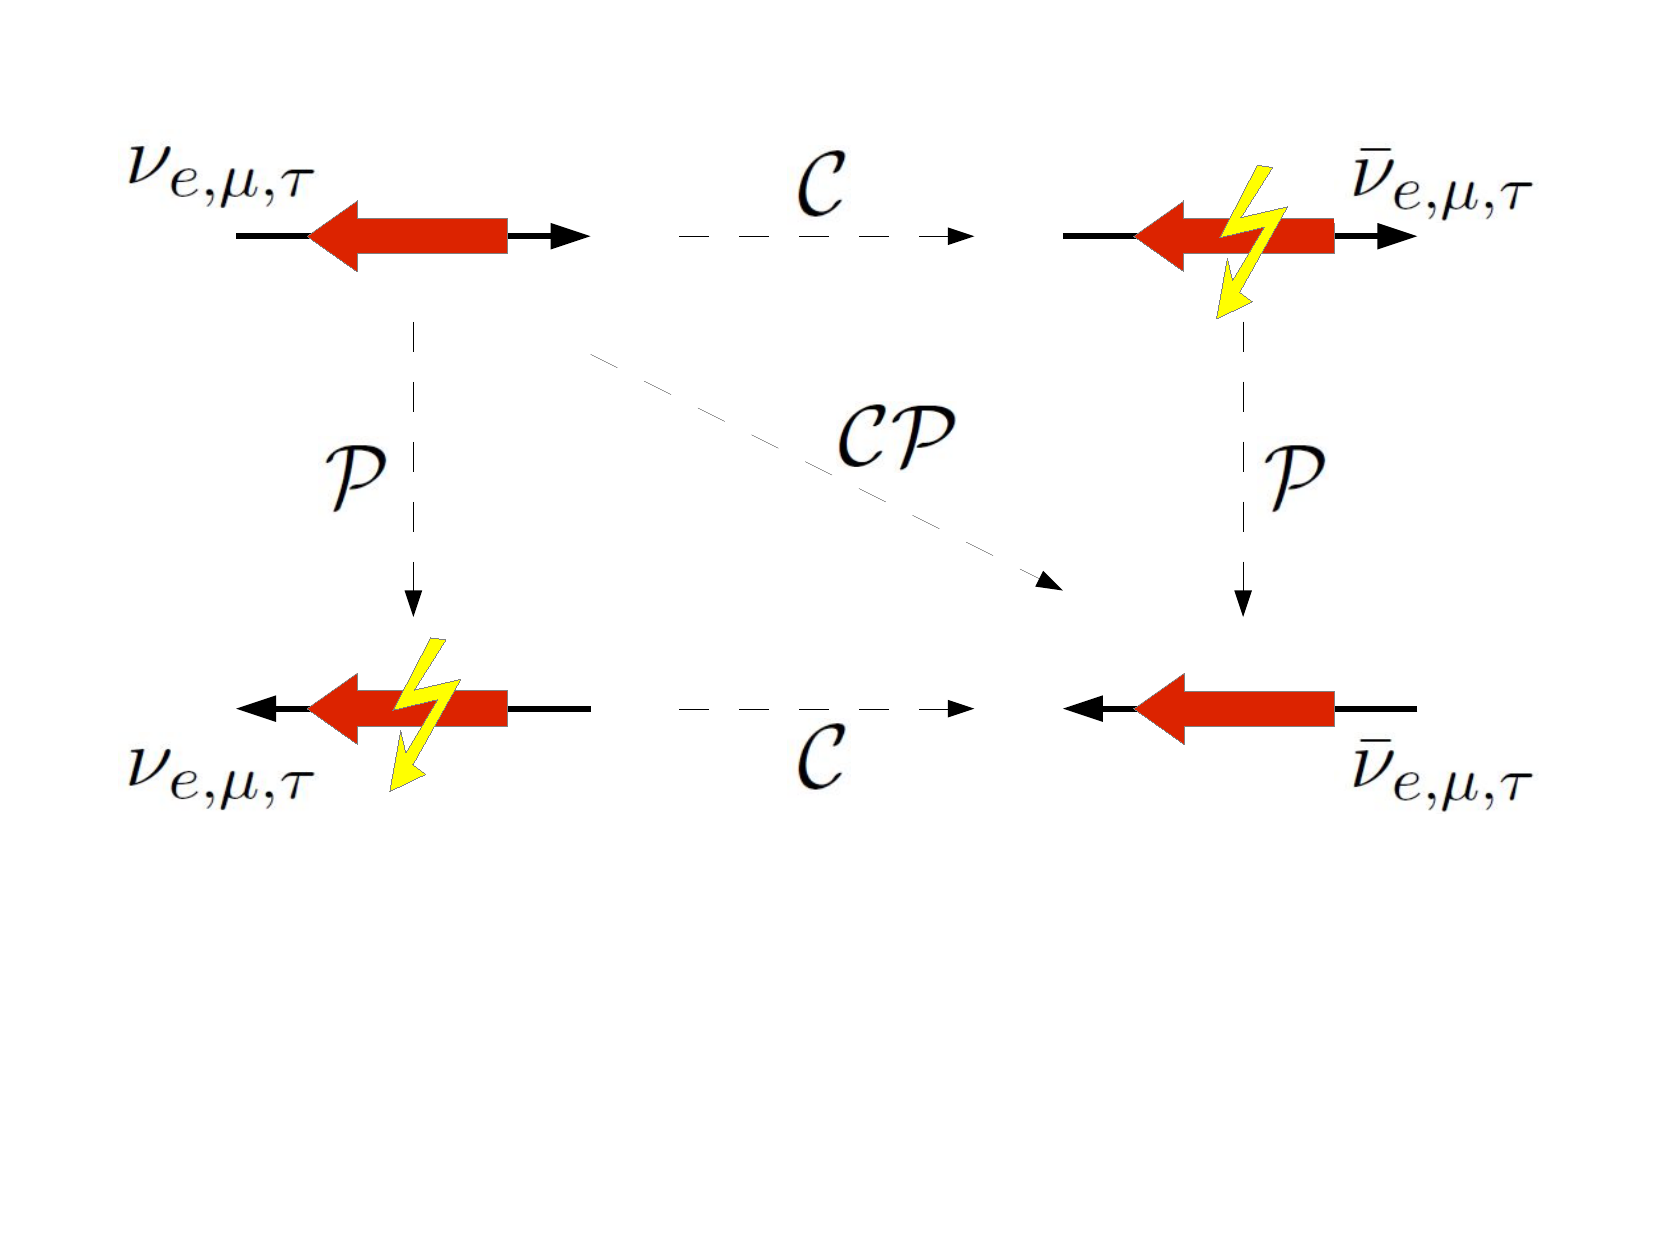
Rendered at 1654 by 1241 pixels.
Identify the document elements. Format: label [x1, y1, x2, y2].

text_box [307, 637, 508, 792]
picture [787, 145, 851, 225]
text_box [1133, 673, 1335, 745]
picture [118, 732, 319, 815]
picture [1334, 732, 1541, 814]
picture [318, 436, 390, 520]
picture [836, 401, 957, 473]
text_box [1133, 165, 1335, 319]
picture [1334, 141, 1541, 223]
picture [787, 718, 851, 798]
picture [118, 129, 319, 213]
text_box [307, 200, 508, 272]
picture [1257, 436, 1329, 520]
